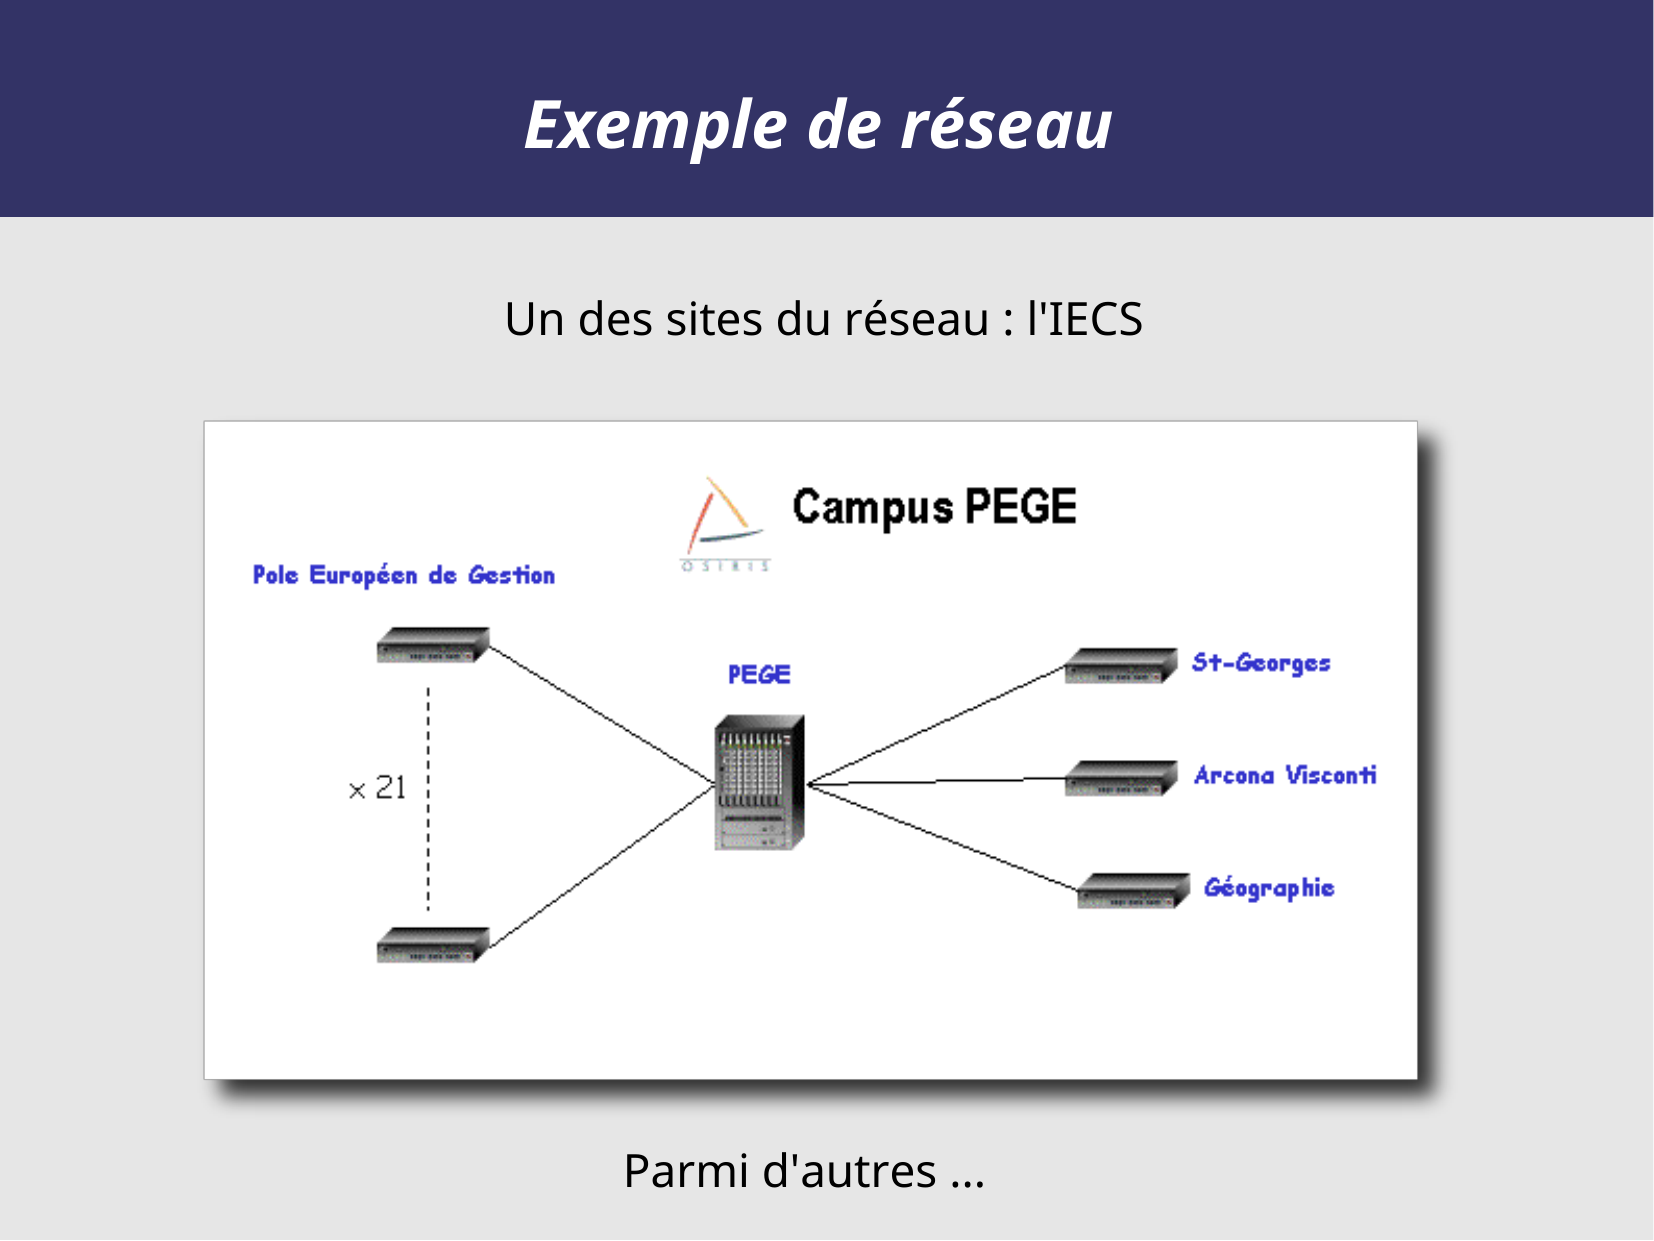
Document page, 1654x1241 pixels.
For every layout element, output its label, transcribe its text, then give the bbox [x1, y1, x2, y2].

subtitle Un des sites du réseau : l'IECS [112, 265, 1501, 370]
picture [190, 407, 1466, 1128]
text_box Parmi d'autres ... [458, 1138, 1151, 1197]
title Exemple de réseau [121, 19, 1534, 227]
